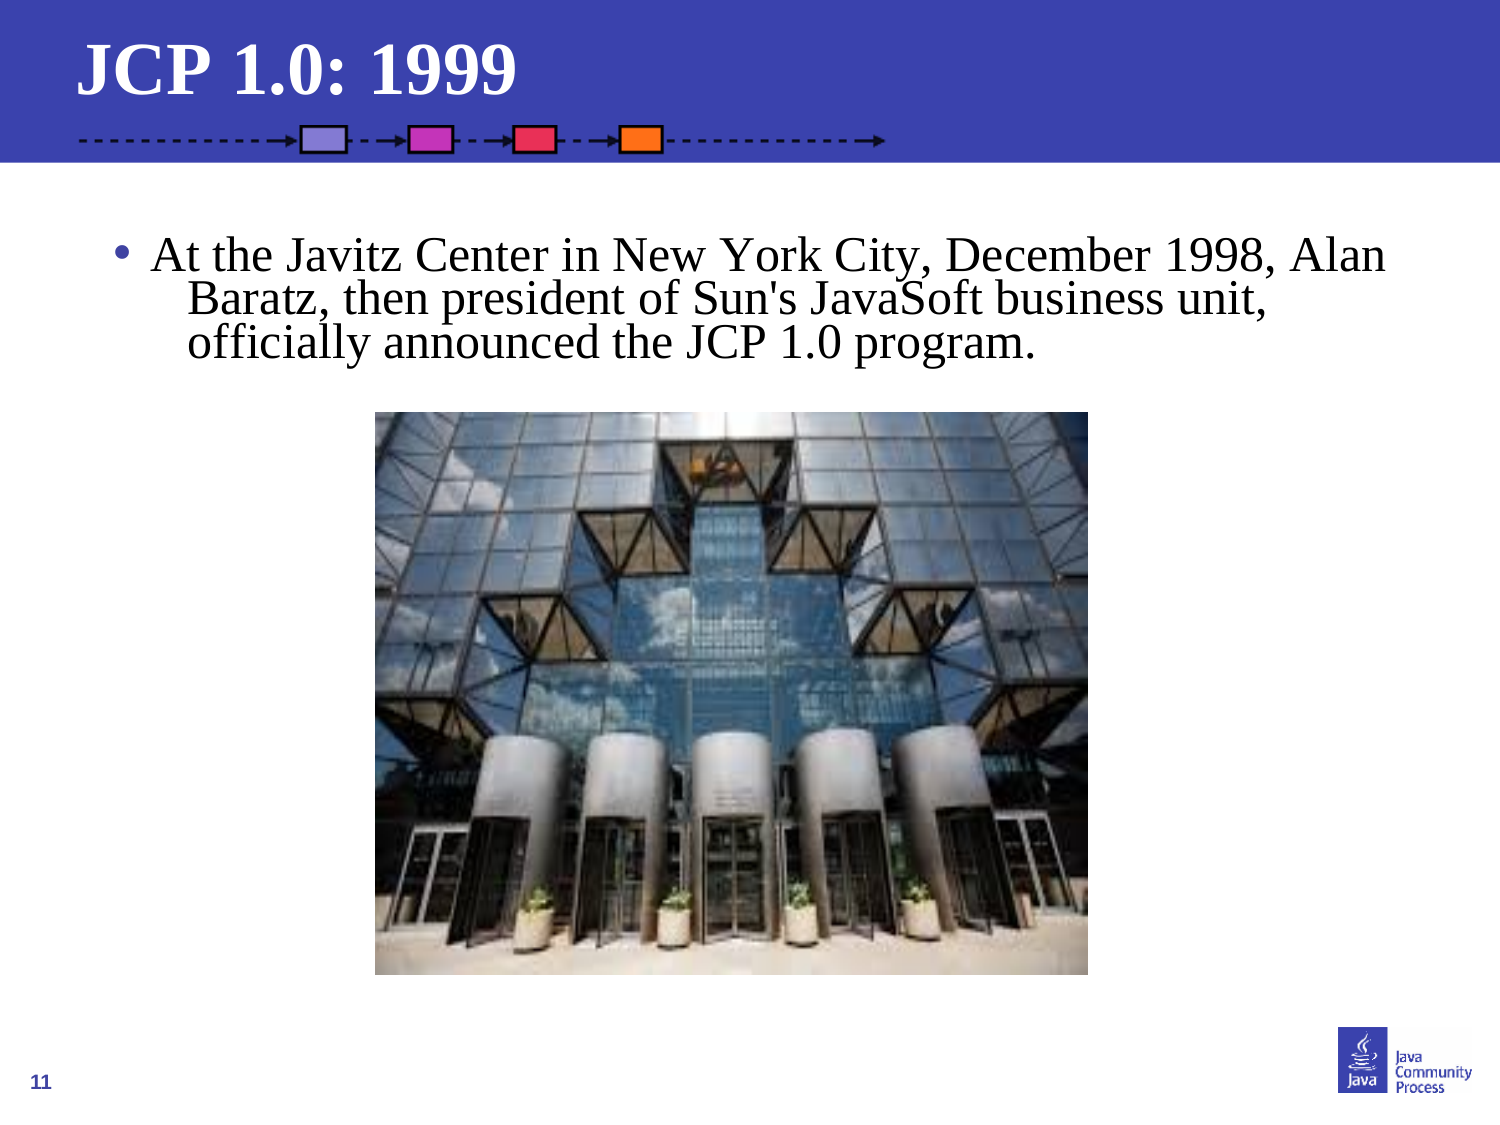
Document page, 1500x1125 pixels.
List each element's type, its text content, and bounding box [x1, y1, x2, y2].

picture [375, 412, 1088, 976]
title JCP 1.0: 1999 [75, 16, 1407, 125]
list At the Javitz Center in New York City, December 1998, Alan Baratz, then president of Sun's JavaSoft business unit, officially announced the JCP 1.0 program. [112, 225, 1425, 940]
picture [70, 125, 897, 156]
picture [1337, 1026, 1472, 1093]
